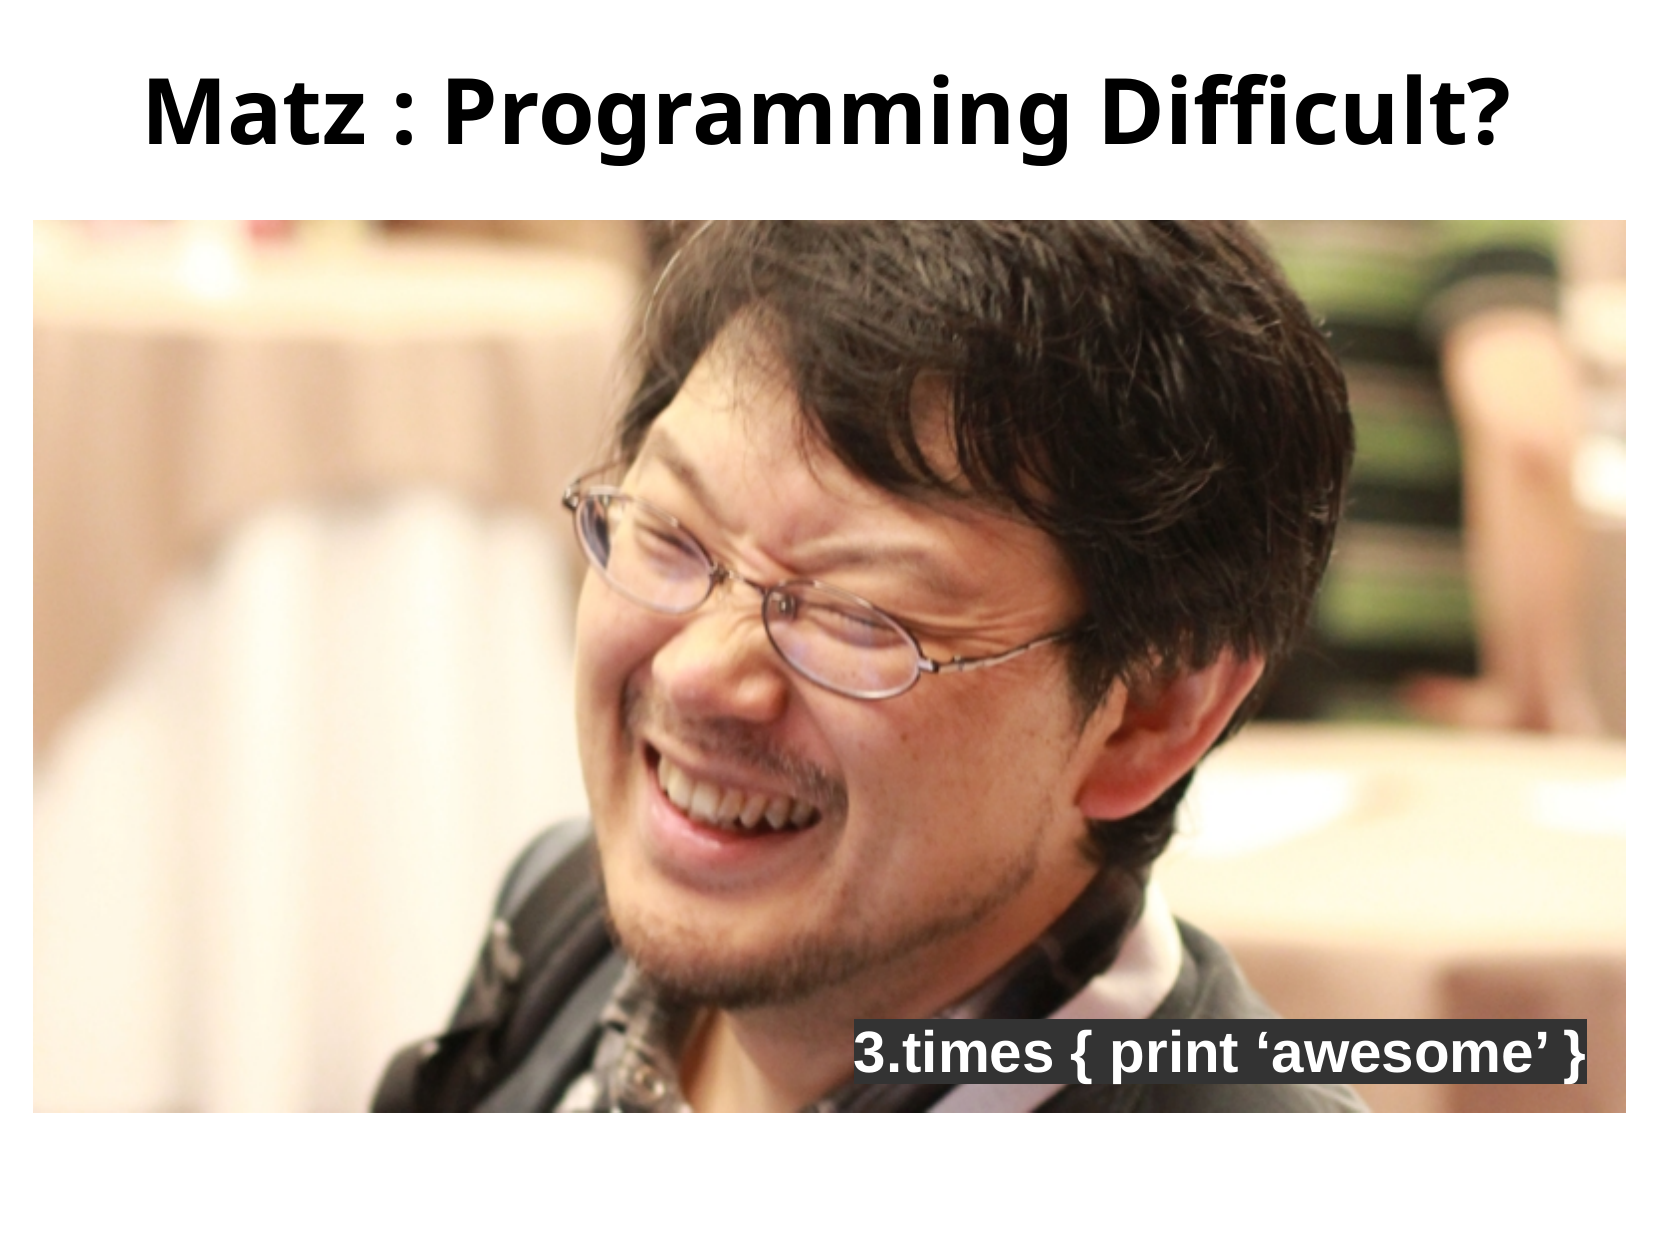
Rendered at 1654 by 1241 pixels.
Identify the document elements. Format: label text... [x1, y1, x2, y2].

text_box 3.times { print ‘awesome’ } [838, 1011, 1619, 1157]
picture [33, 220, 1626, 1113]
title Matz : Programming Difficult? [82, 0, 1571, 220]
